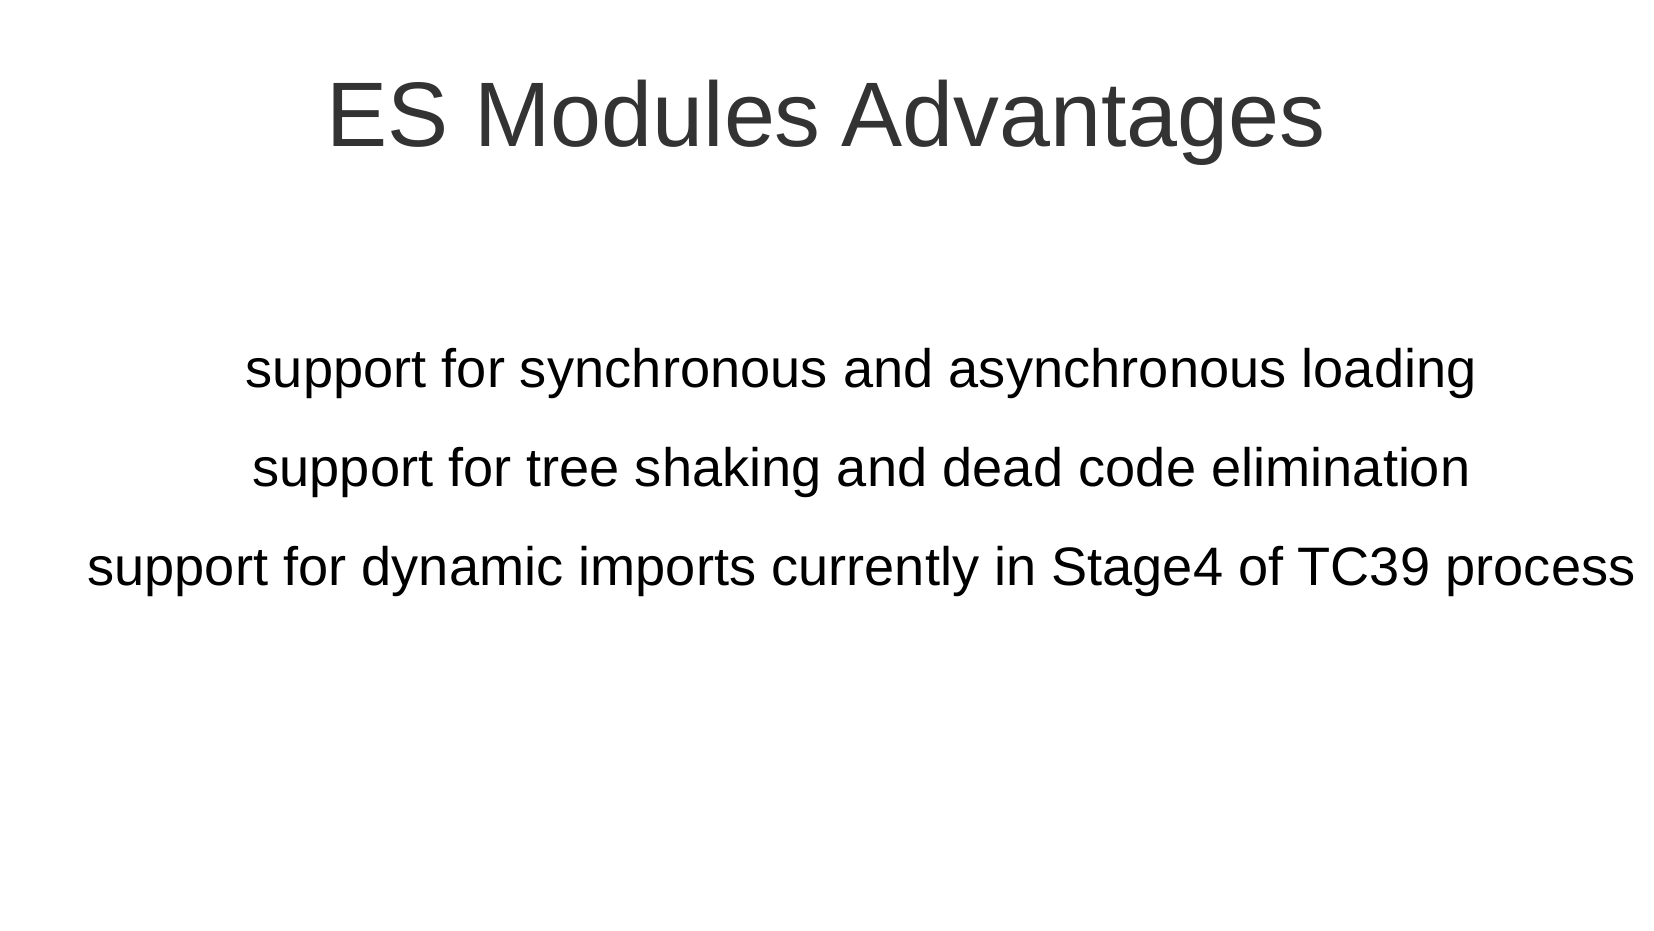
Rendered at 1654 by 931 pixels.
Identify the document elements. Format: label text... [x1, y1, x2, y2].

title ES Modules Advantages [82, 37, 1571, 193]
list support for synchronous and asynchronous loading support for tree shaking and dead code elimination support for dynamic imports currently in Stage4 of TC39 process [0, 225, 1654, 781]
